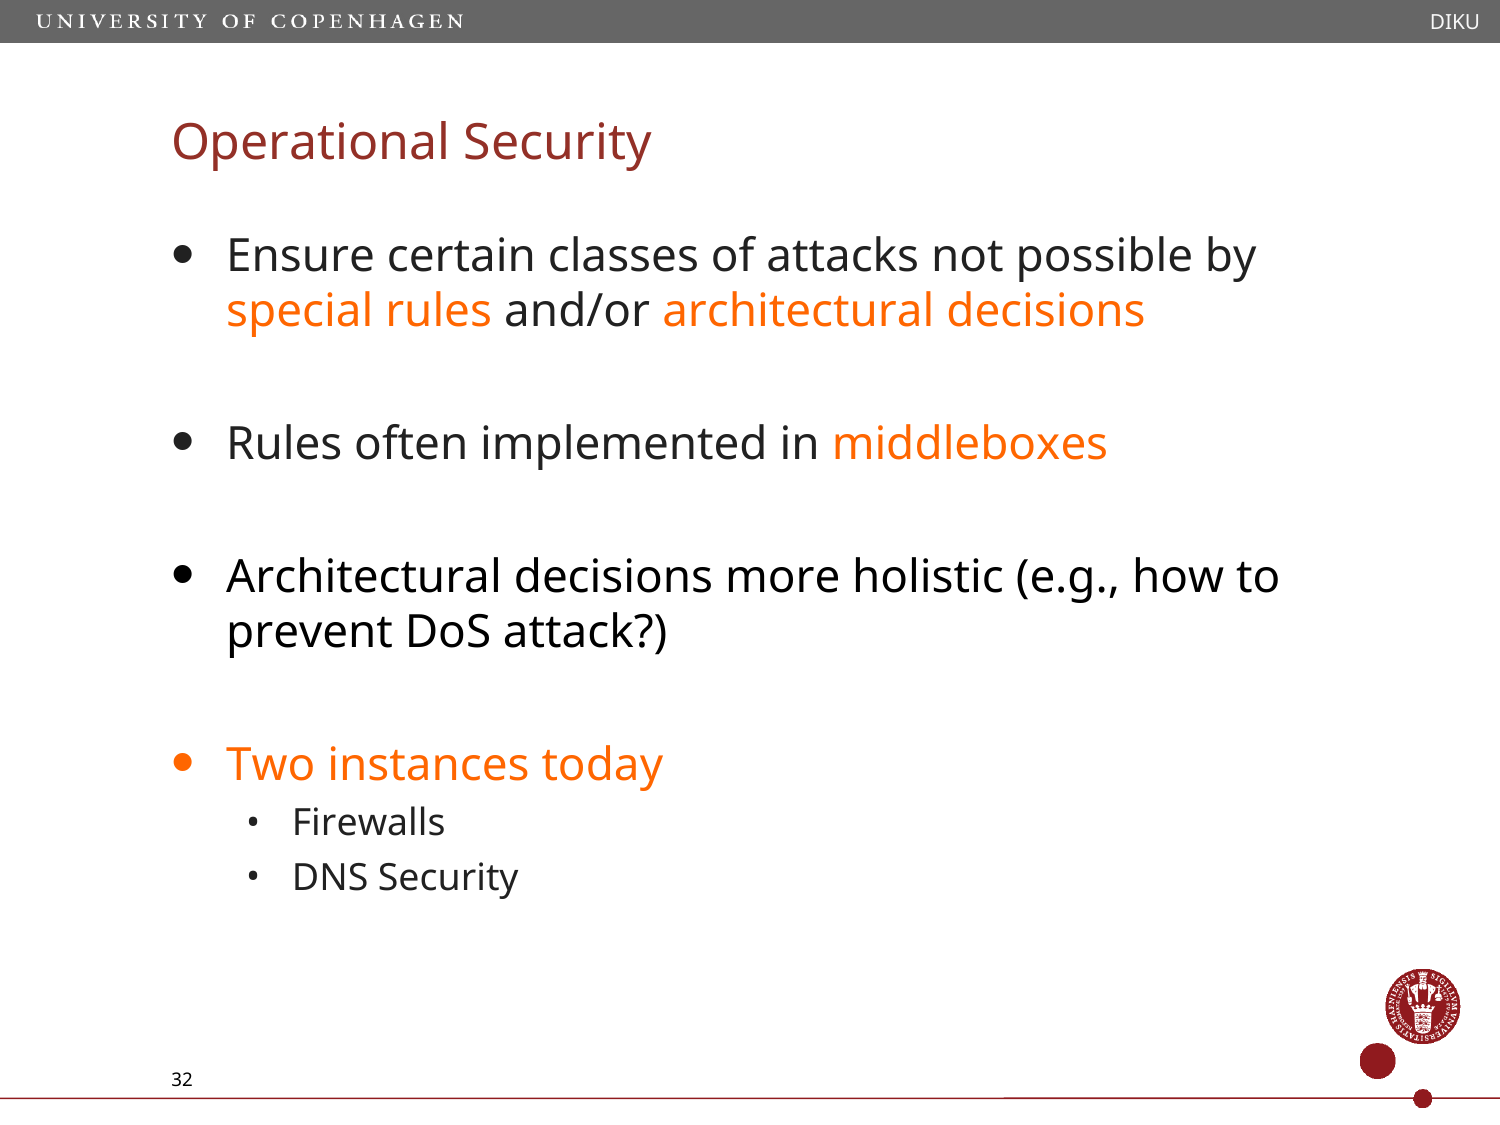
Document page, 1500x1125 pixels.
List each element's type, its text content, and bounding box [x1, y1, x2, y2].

text_box DIKU [469, 0, 1495, 43]
text_box Operational Security [171, 75, 1329, 171]
text_box Ensure certain classes of attacks not possible by special rules and/or architectural decisions Rules often implemented in middleboxes Architectural decisions more holistic (e.g., how to prevent DoS attack?) Two instances today Firewalls DNS Security [171, 225, 1329, 900]
text_box <number> [171, 1067, 522, 1092]
picture [0, 910, 1500, 1122]
